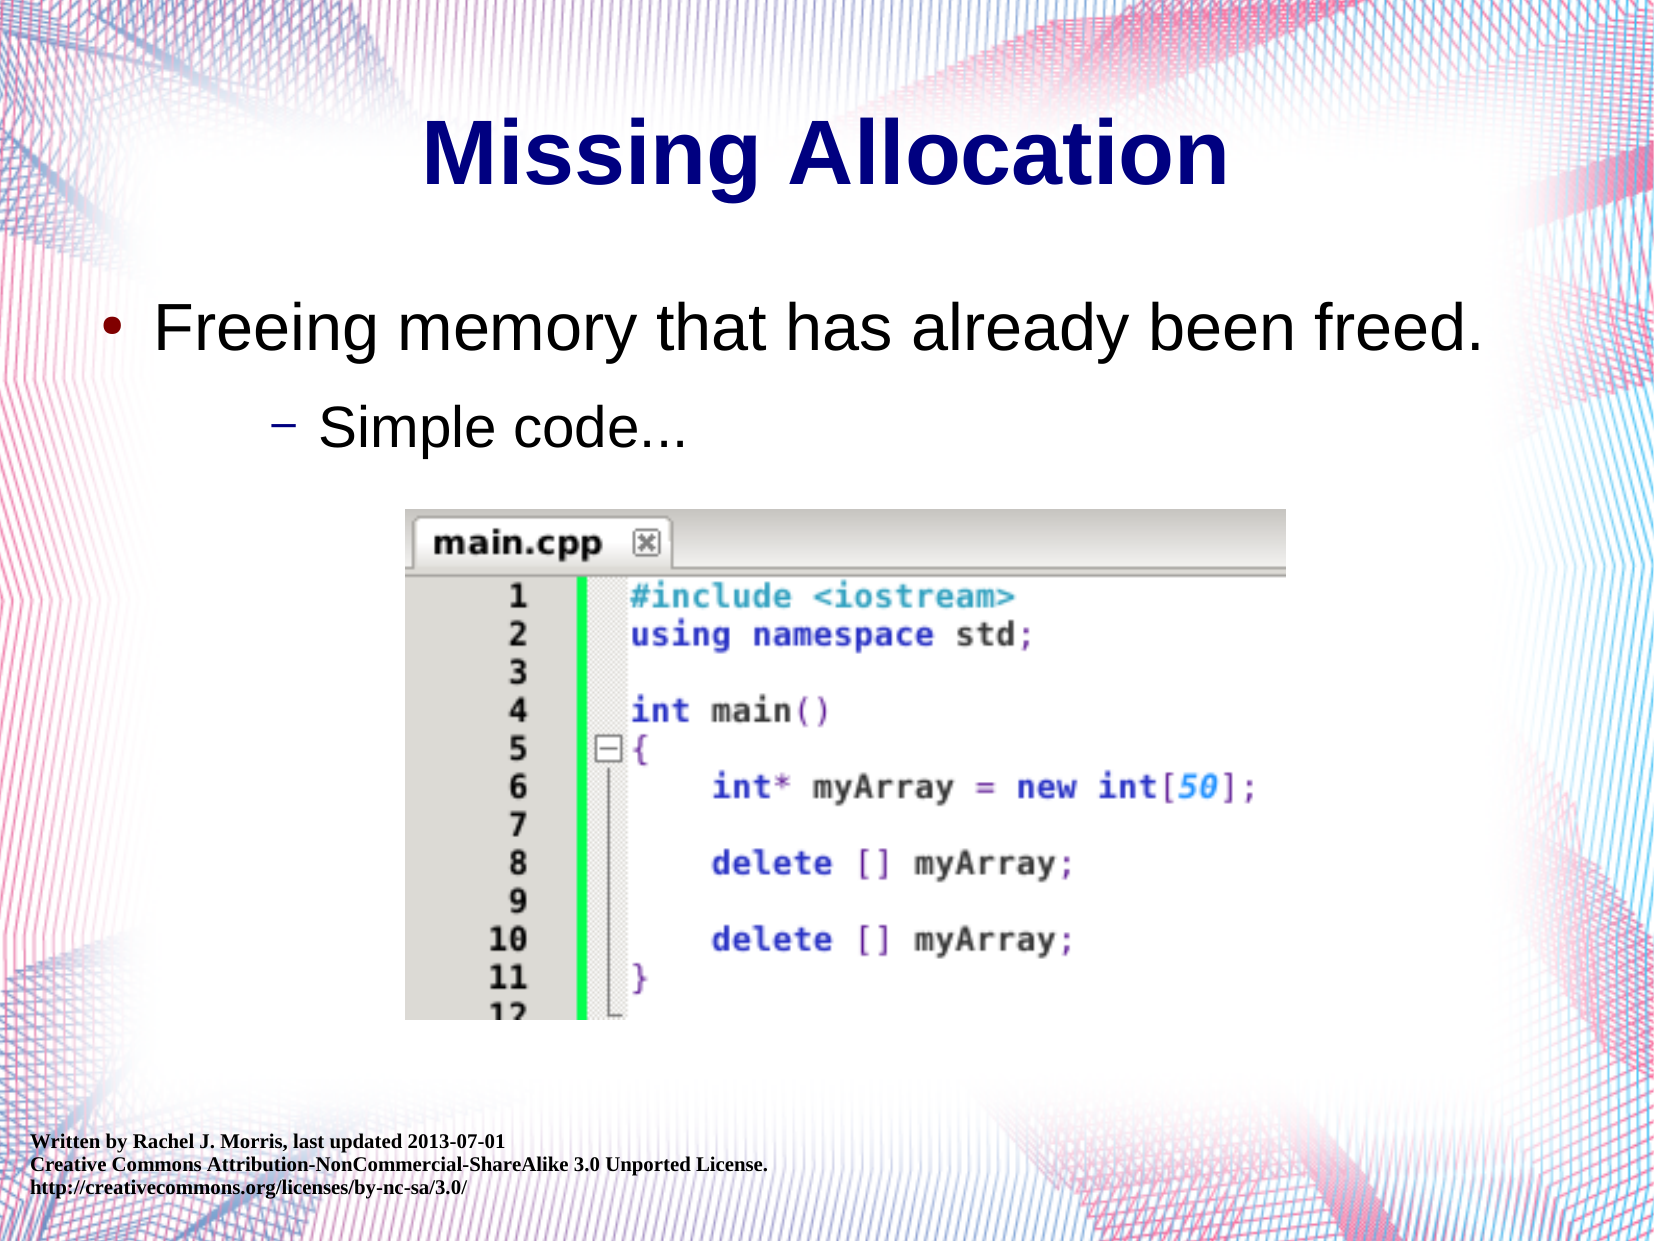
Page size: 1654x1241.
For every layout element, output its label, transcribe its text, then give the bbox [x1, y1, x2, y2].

picture [0, 0, 1654, 1241]
title Missing Allocation [82, 49, 1571, 257]
list Freeing memory that has already been freed. Simple code... [82, 290, 1571, 1010]
